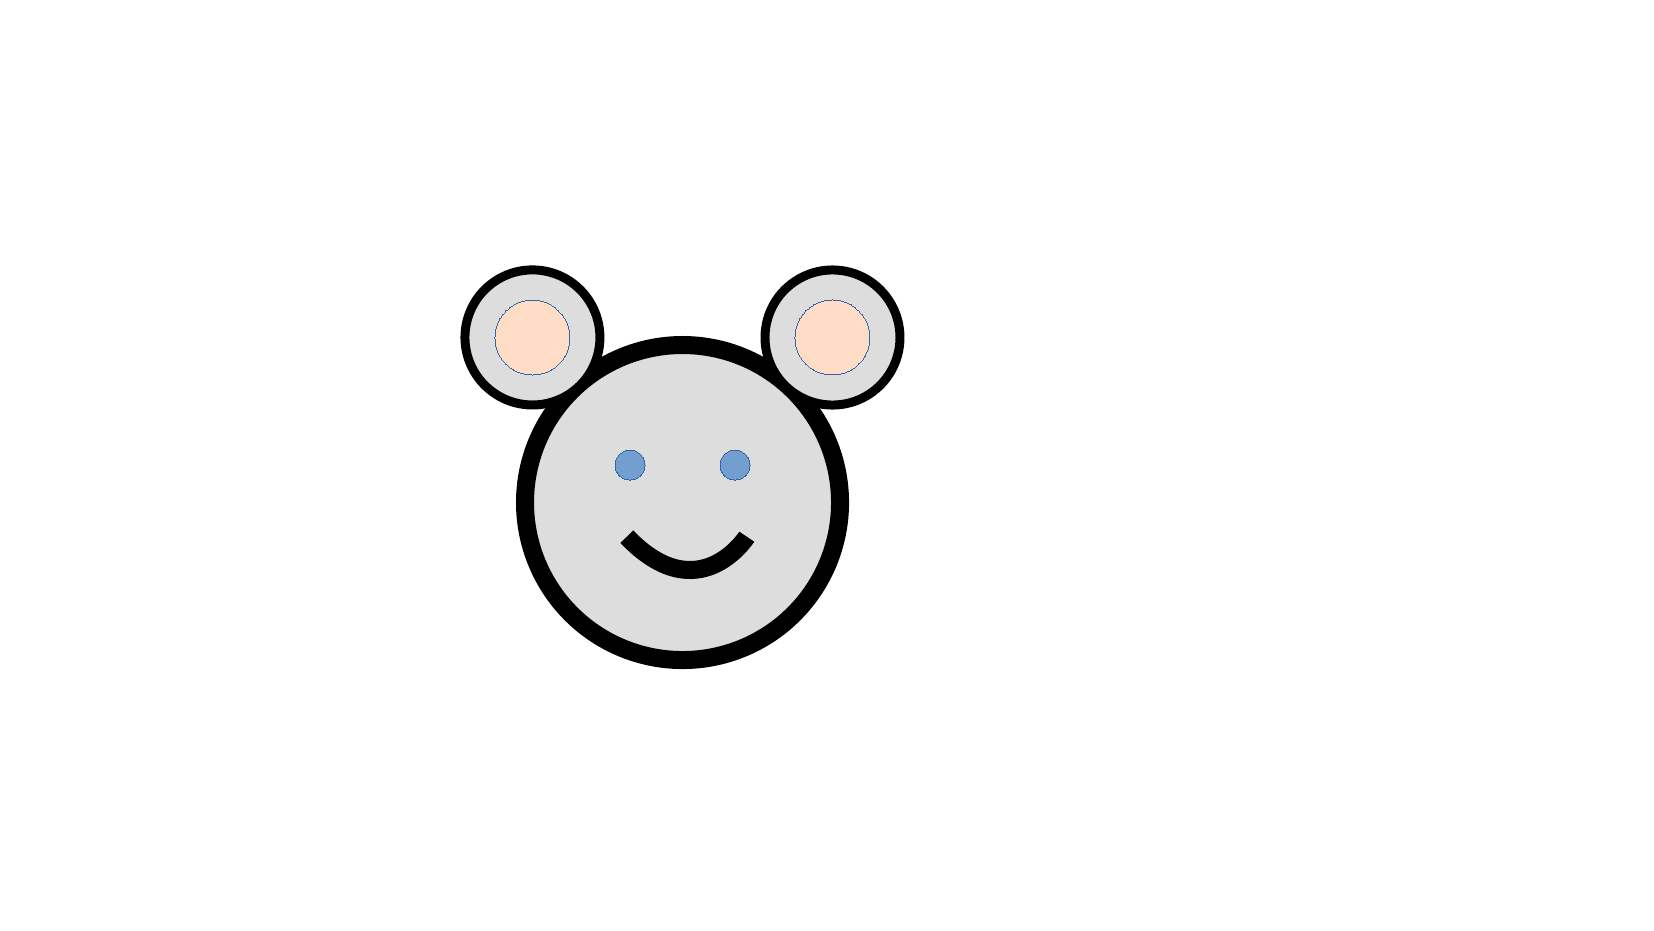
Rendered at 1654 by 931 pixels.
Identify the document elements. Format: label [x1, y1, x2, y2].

text_box [464, 269, 901, 661]
